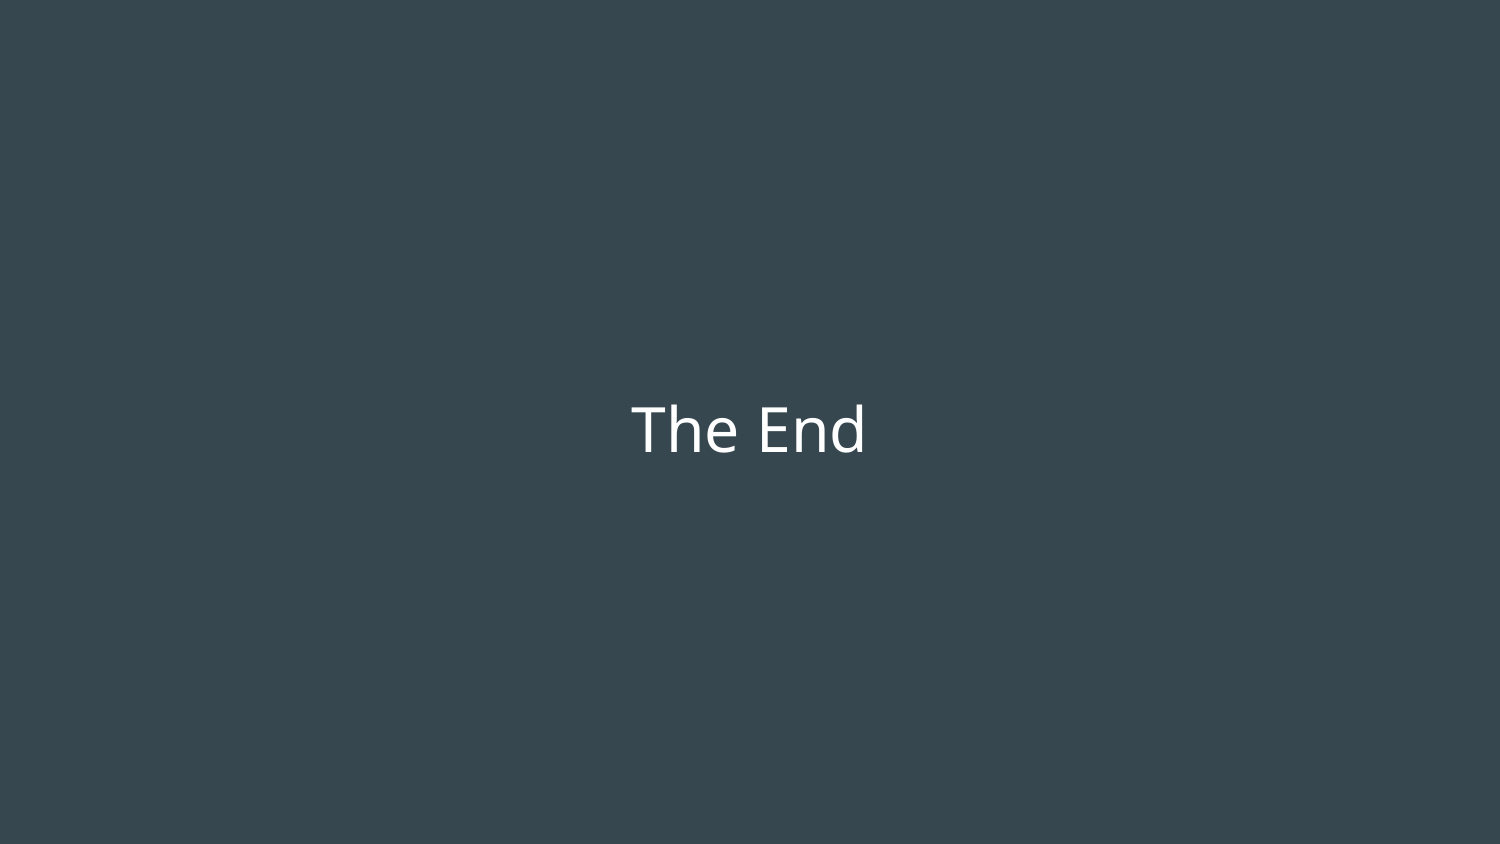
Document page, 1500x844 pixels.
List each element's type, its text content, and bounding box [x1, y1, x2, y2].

title The End [51, 374, 1449, 469]
